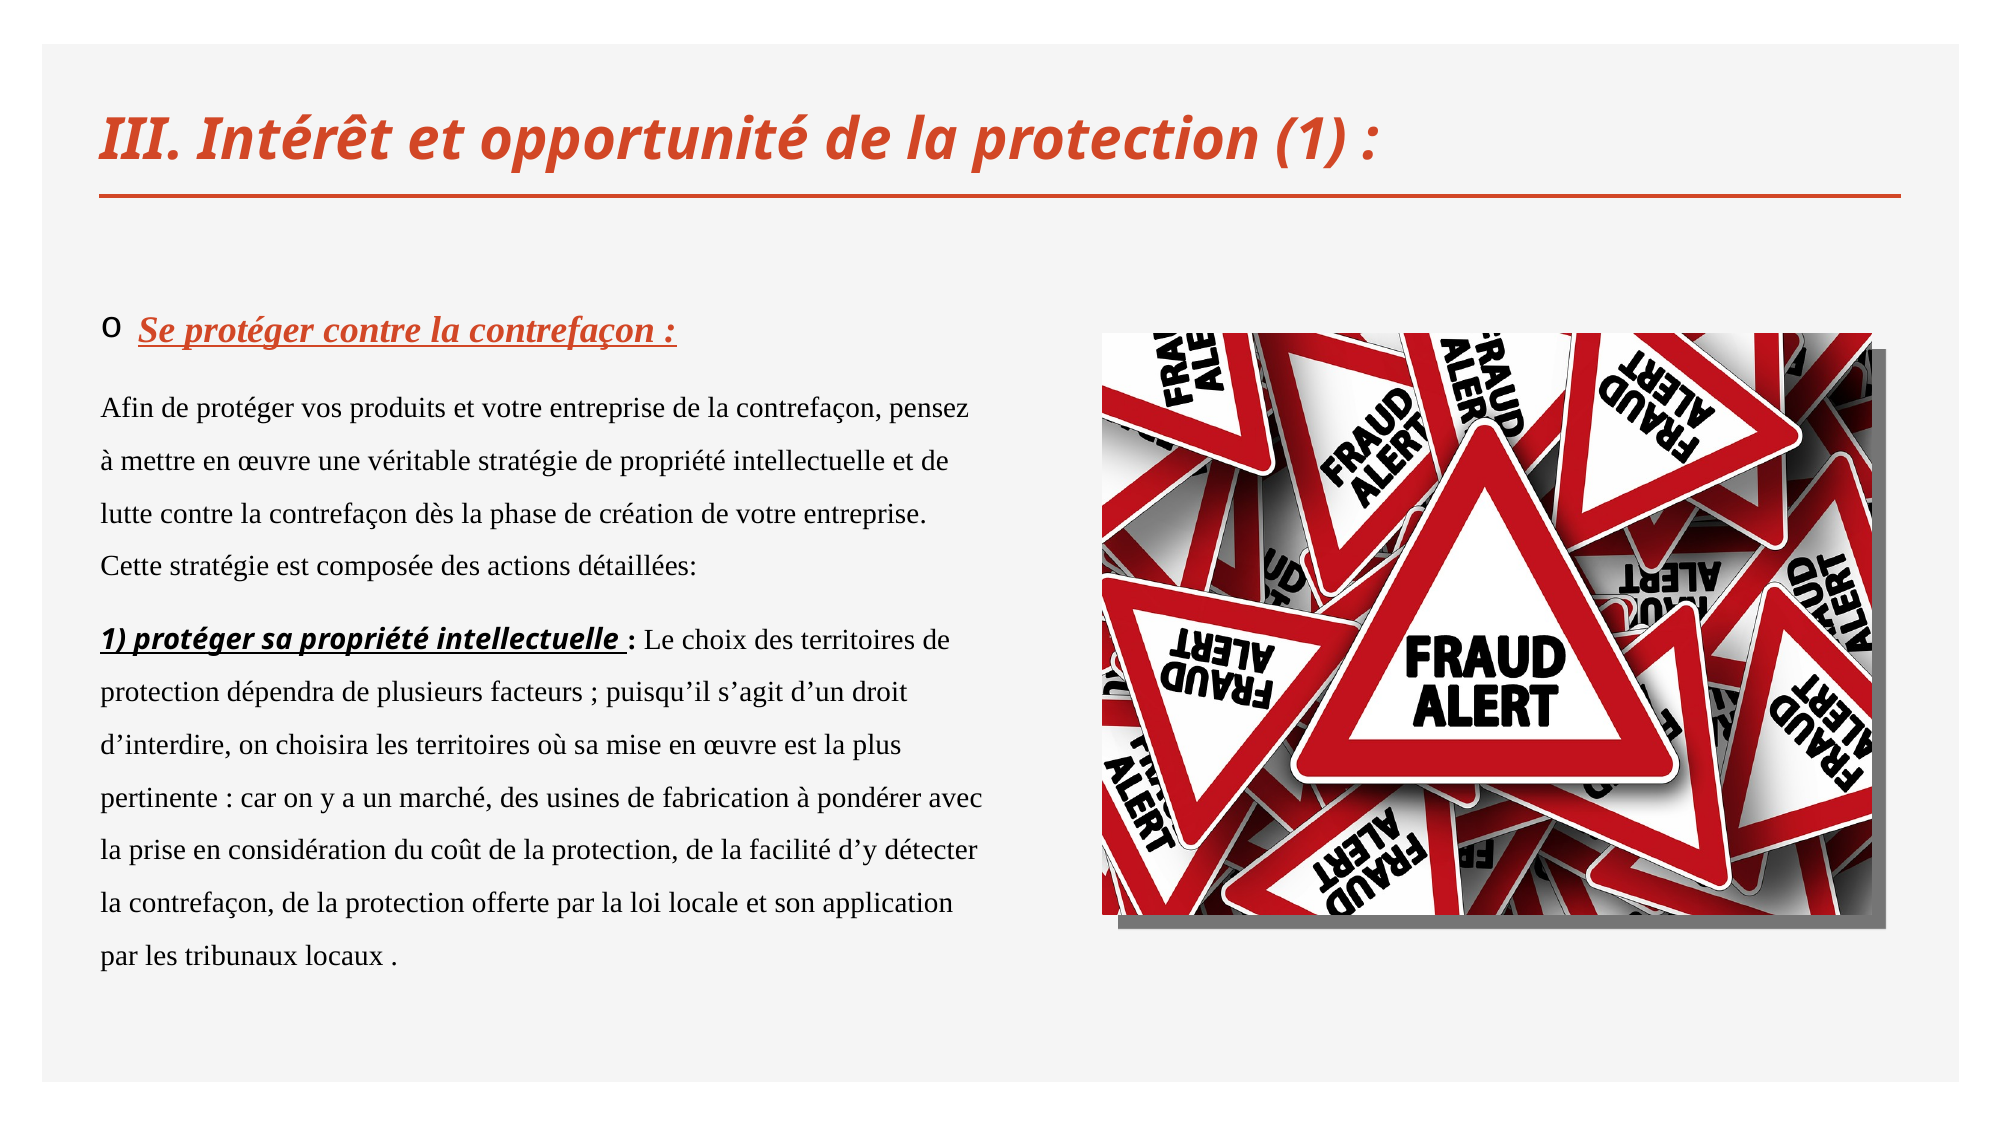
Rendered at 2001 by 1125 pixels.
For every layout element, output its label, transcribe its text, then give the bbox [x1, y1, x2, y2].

title III. Intérêt et opportunité de la protection (1) : [85, 73, 1511, 179]
text_box Se protéger contre la contrefaçon : Afin de protéger vos produits et votre entreprise de la contrefaçon, pensez à mettre en œuvre une véritable stratégie de propriété intellectuelle et de lutte contre la contrefaçon dès la phase de création de votre entreprise. Cette stratégie est composée des actions détaillées: 1) protéger sa propriété intellectuelle : Le choix des territoires de protection dépendra de plusieurs facteurs ; puisqu’il s’agit d’un droit d’interdire, on choisira les territoires où sa mise en œuvre est la plus pertinente : car on y a un marché, des usines de fabrication à pondérer avec la prise en considération du coût de la protection, de la facilité d’y détecter la contrefaçon, de la protection offerte par la loi locale et son application par les tribunaux locaux . [85, 275, 1001, 1050]
picture [1102, 333, 1872, 915]
